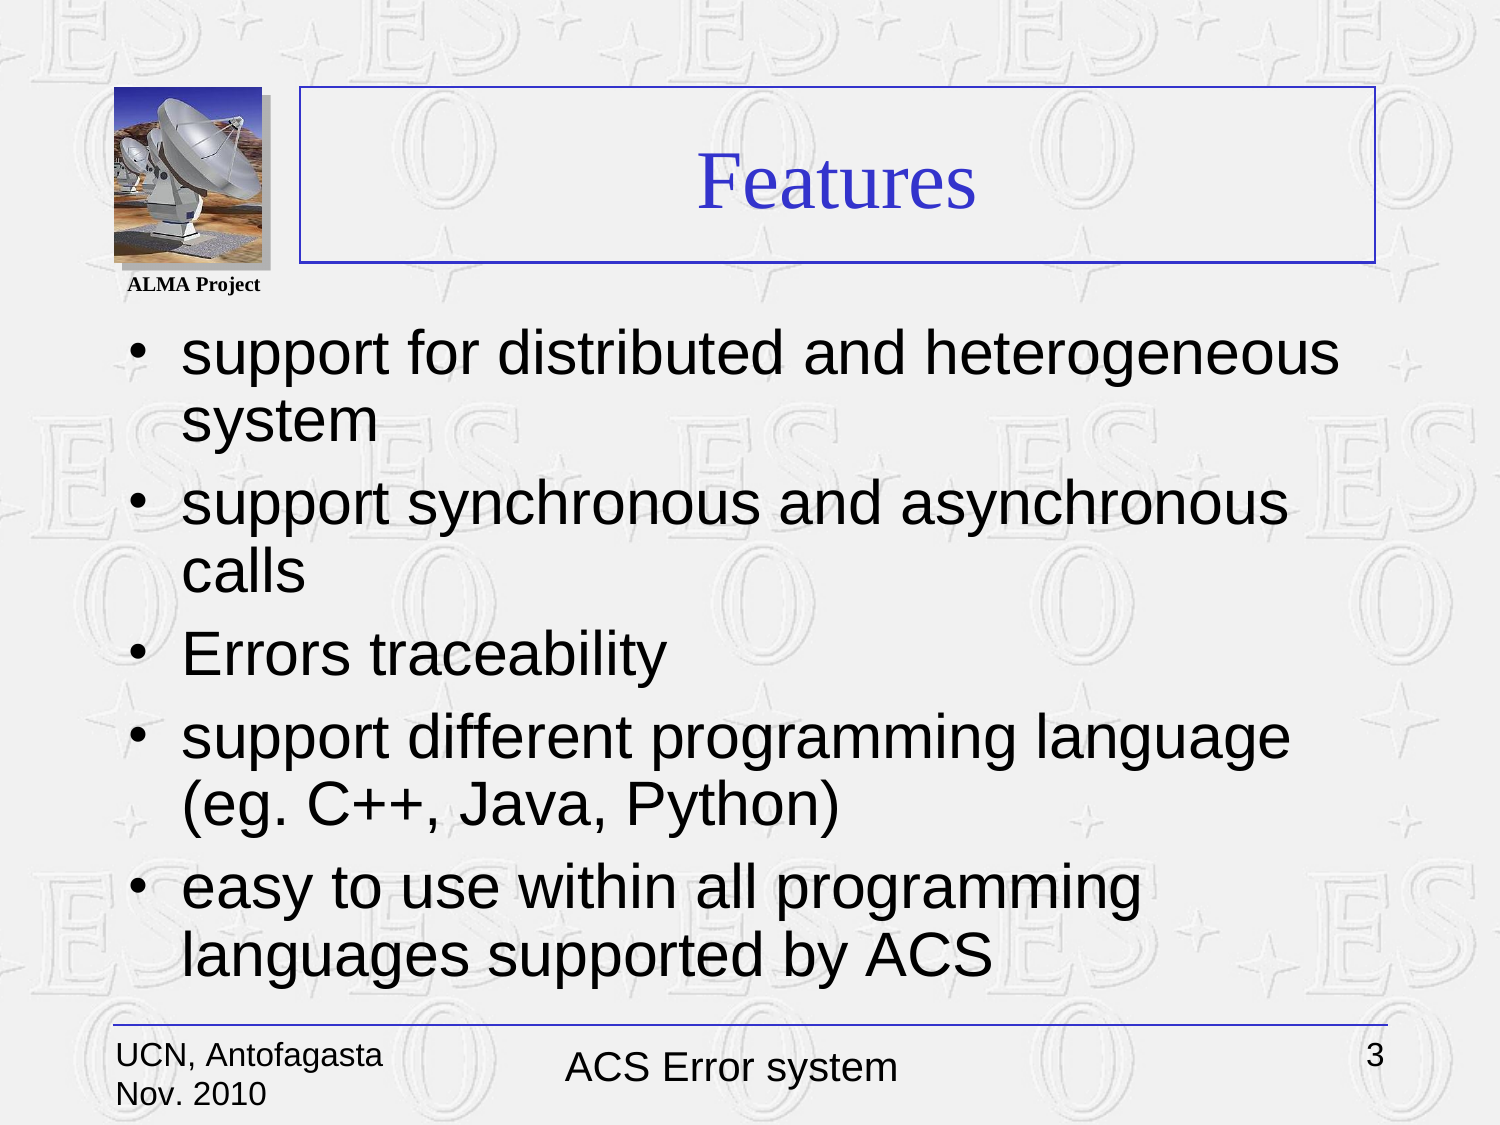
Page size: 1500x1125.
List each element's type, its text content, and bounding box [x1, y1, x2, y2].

list support for distributed and heterogeneous system support synchronous and asynchronous calls Errors traceability support different programming language (eg. C++, Java, Python) easy to use within all programming languages supported by ACS [112, 312, 1388, 1000]
title Features [299, 87, 1375, 263]
picture [0, 0, 1500, 1125]
